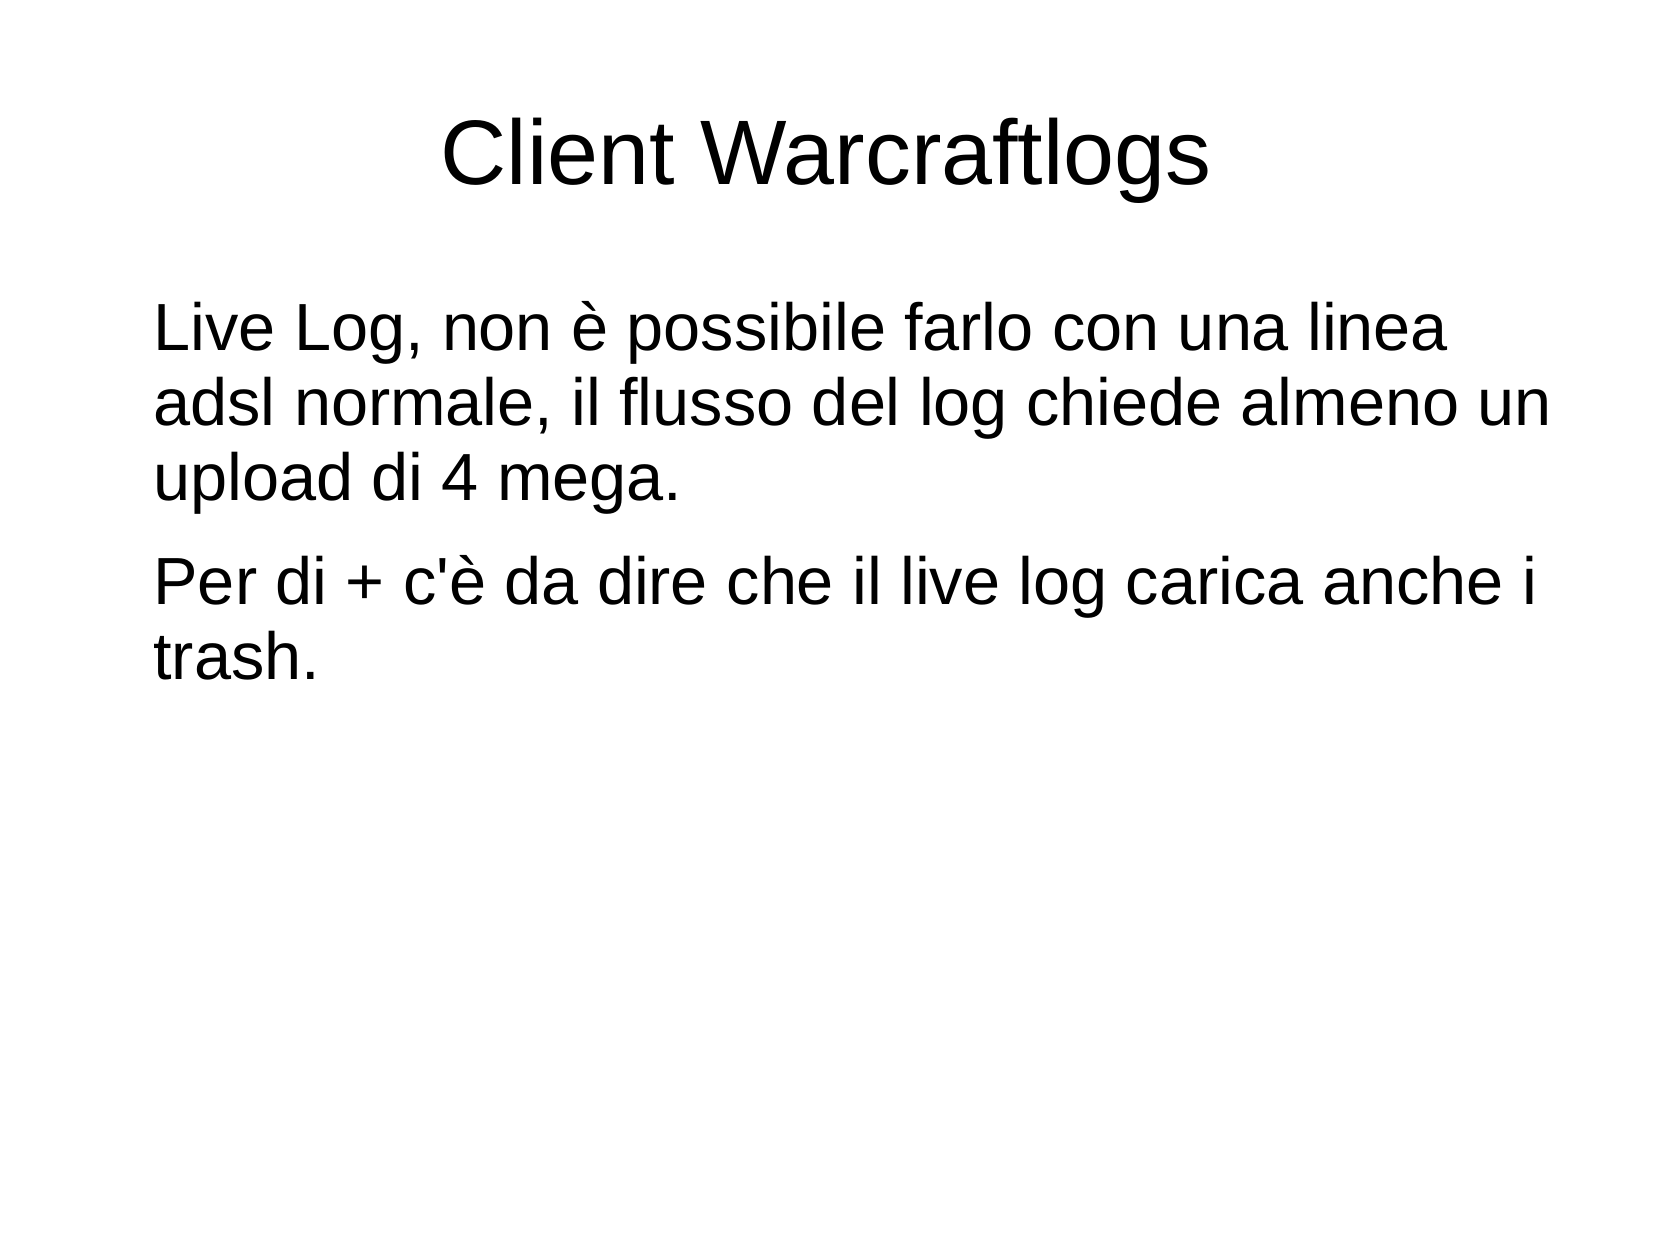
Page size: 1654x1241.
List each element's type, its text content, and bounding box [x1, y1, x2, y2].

title Client Warcraftlogs [82, 49, 1571, 257]
list Live Log, non è possibile farlo con una linea adsl normale, il flusso del log chiede almeno un upload di 4 mega. Per di + c'è da dire che il live log carica anche i trash. [82, 290, 1571, 1010]
